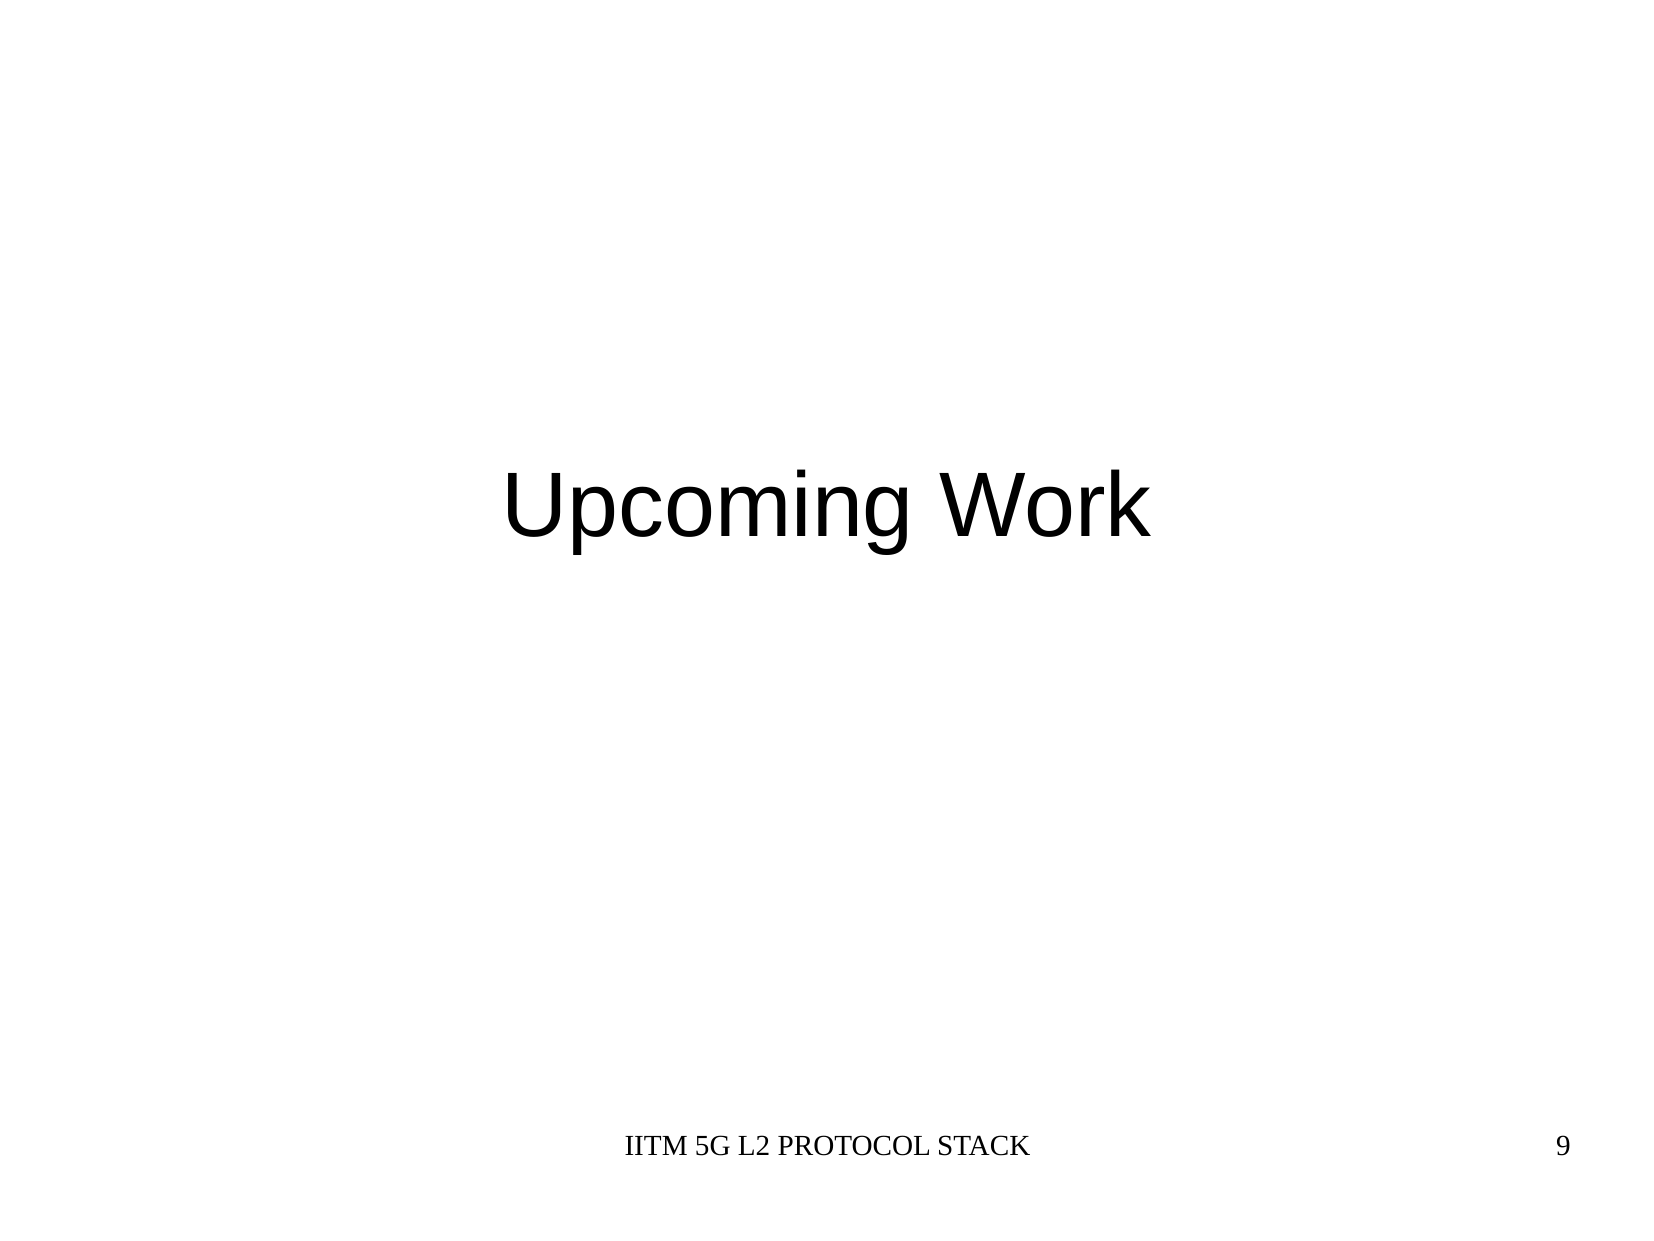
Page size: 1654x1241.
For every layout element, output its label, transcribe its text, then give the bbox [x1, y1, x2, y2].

title Upcoming Work [82, 401, 1571, 609]
